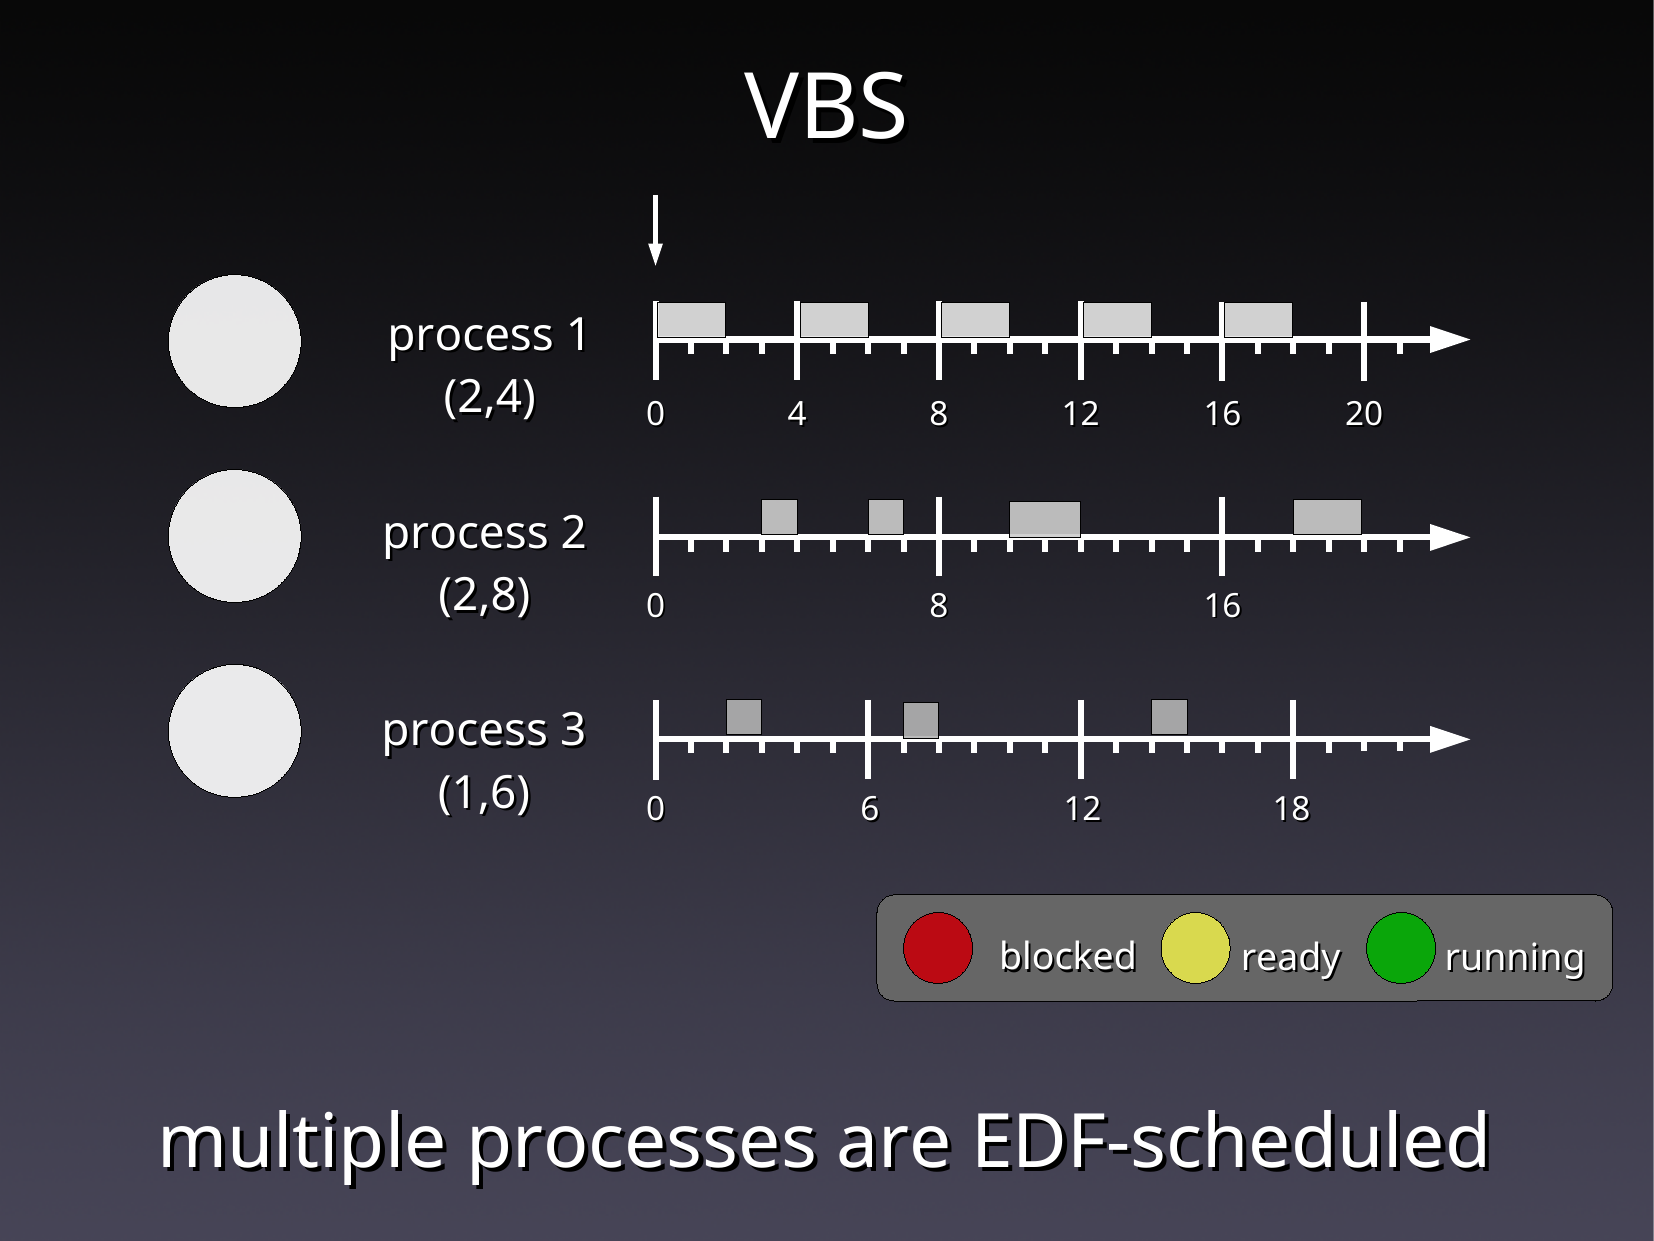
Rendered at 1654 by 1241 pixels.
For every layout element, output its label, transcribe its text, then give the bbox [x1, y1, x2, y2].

text_box 8 [921, 581, 957, 627]
text_box running [1444, 930, 1613, 982]
text_box [1083, 302, 1152, 338]
text_box blocked [999, 930, 1168, 981]
text_box [1151, 699, 1188, 735]
text_box 12 [1054, 785, 1111, 830]
text_box [168, 664, 302, 798]
text_box [657, 302, 726, 338]
text_box 6 [859, 785, 881, 830]
text_box [726, 699, 762, 735]
text_box 0 [637, 785, 674, 830]
text_box 16 [1195, 389, 1250, 435]
text_box [1293, 499, 1362, 535]
text_box 20 [1337, 389, 1391, 435]
text_box [168, 469, 302, 603]
text_box ready [1240, 930, 1365, 982]
title VBS [120, 0, 1533, 208]
text_box process 2 (2,8) [372, 499, 598, 623]
text_box [168, 274, 302, 408]
text_box [800, 302, 869, 338]
text_box 8 [921, 389, 957, 435]
text_box process 3 (1,6) [371, 696, 597, 820]
text_box 16 [1195, 581, 1250, 627]
text_box [868, 499, 904, 535]
text_box 0 [637, 581, 674, 627]
text_box 18 [1263, 785, 1320, 830]
text_box 0 [637, 389, 674, 547]
text_box [941, 302, 1010, 338]
text_box 12 [1054, 389, 1108, 435]
picture [0, 0, 1654, 1241]
text_box [761, 499, 798, 535]
text_box [876, 894, 1613, 1002]
text_box 4 [779, 389, 815, 435]
title multiple processes are EDF-scheduled [53, 1080, 1597, 1196]
text_box [1224, 302, 1293, 338]
text_box process 1 (2,4) [371, 301, 608, 425]
text_box [903, 702, 939, 739]
text_box [1009, 501, 1081, 538]
